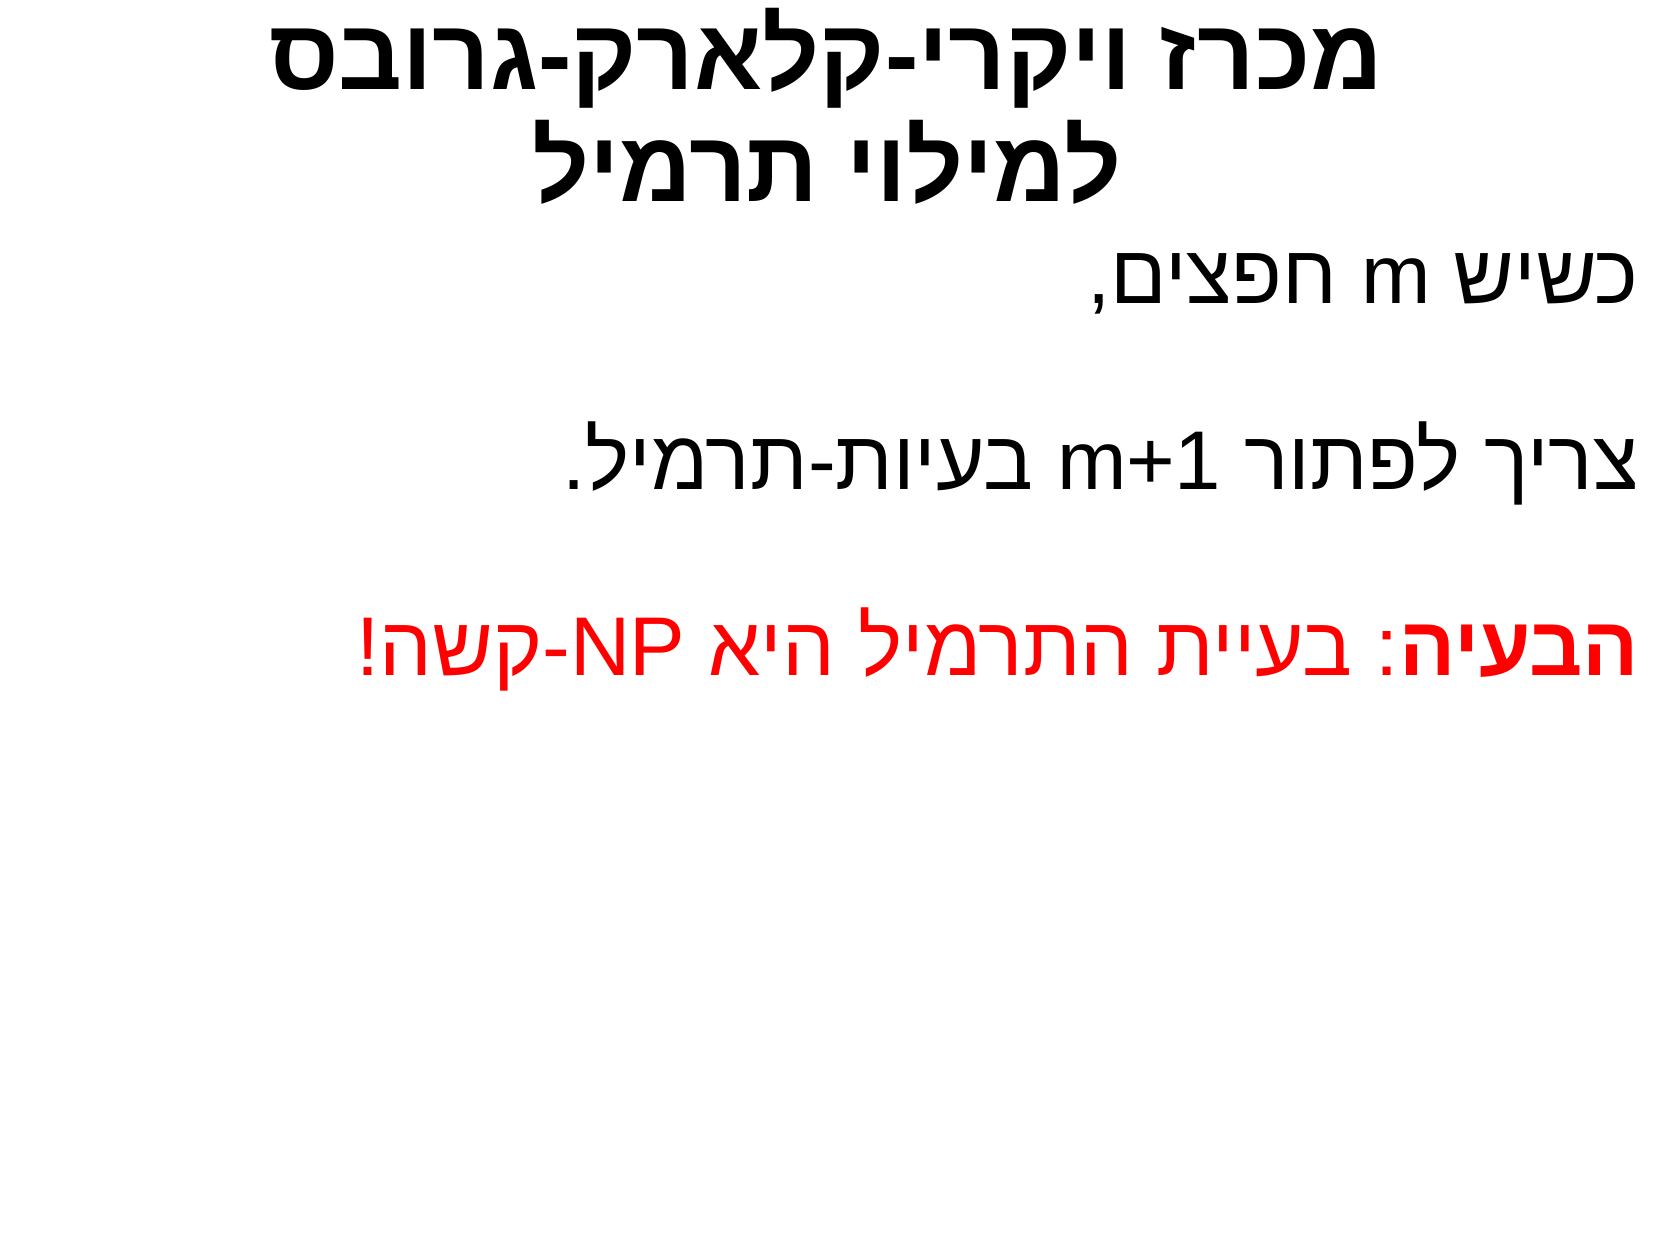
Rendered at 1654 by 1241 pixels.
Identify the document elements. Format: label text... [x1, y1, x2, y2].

text_box כשיש m חפצים, צריך לפתור 1+m בעיות-תרמיל. הבעיה: בעיית התרמיל היא NP-קשה! [30, 221, 1654, 1169]
title מכרז ויקרי-קלארק-גרובס למילוי תרמיל [0, 0, 1654, 223]
